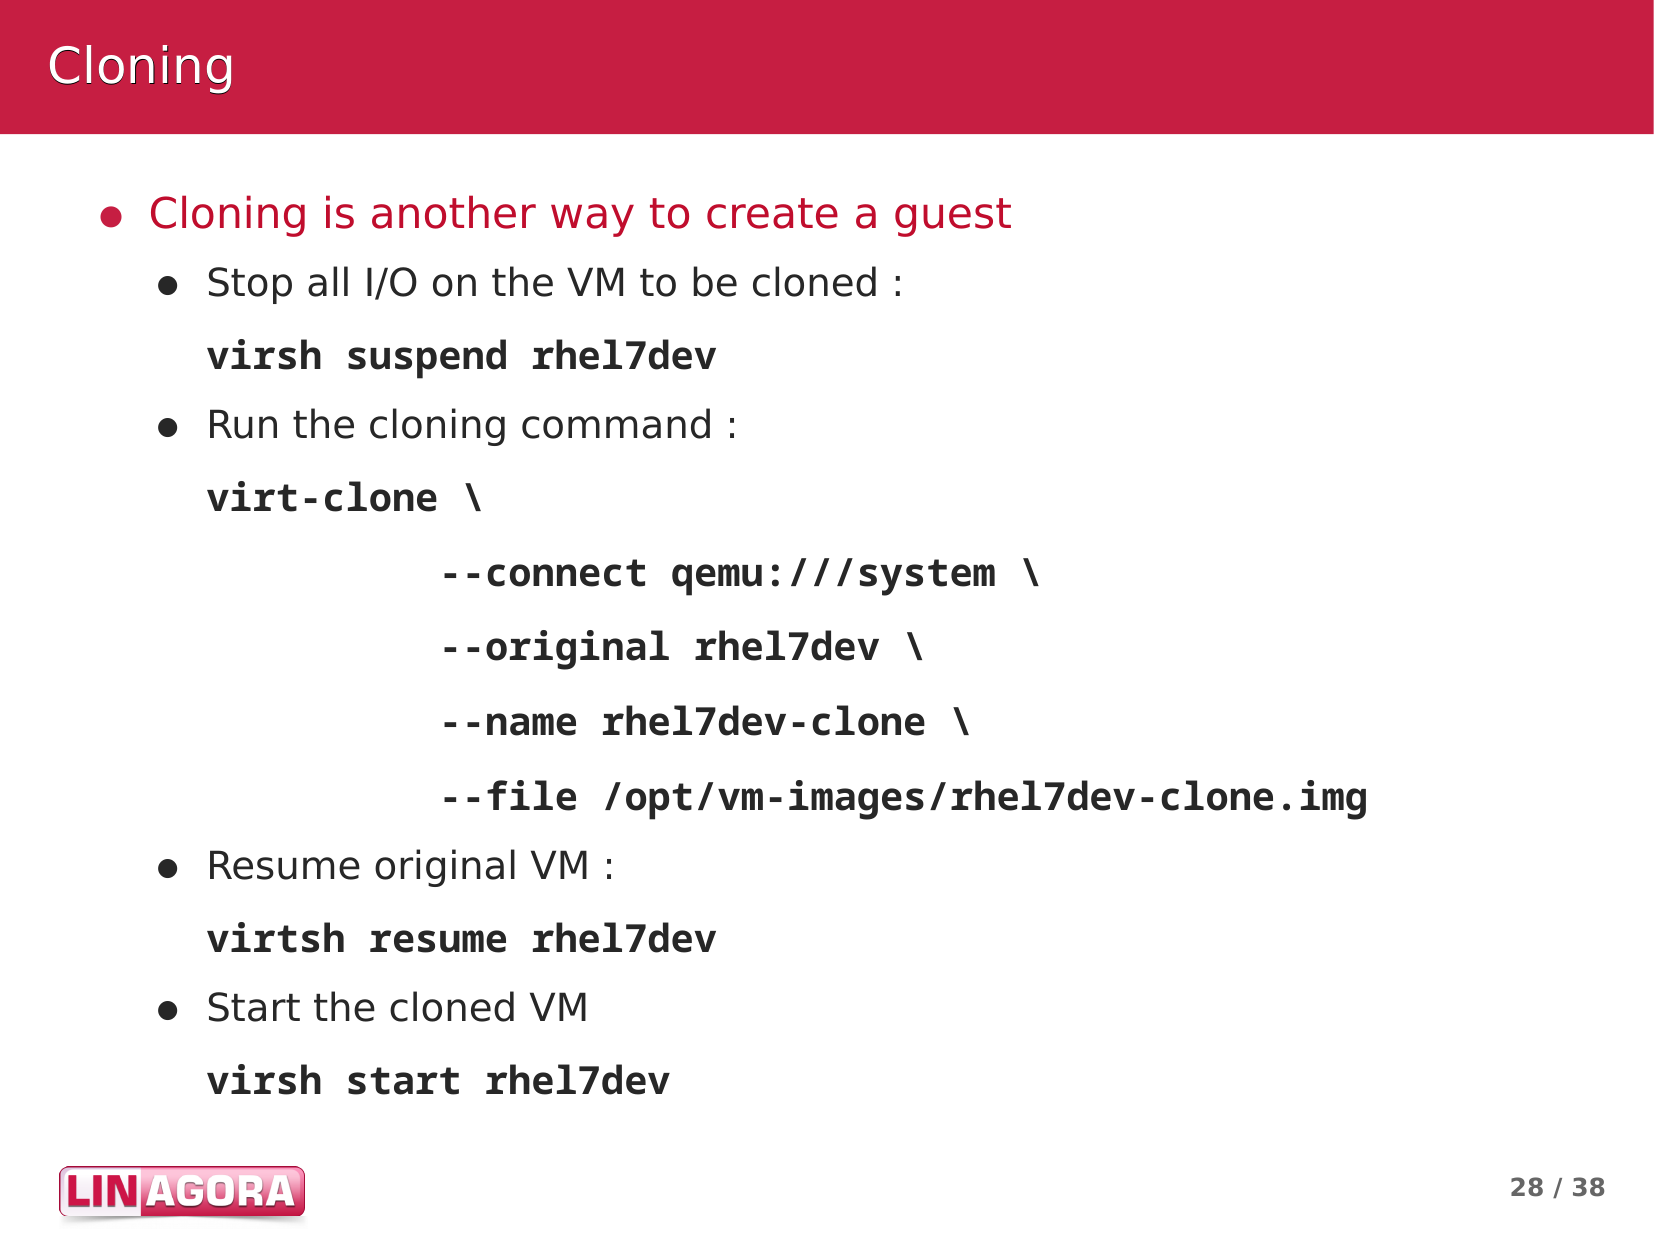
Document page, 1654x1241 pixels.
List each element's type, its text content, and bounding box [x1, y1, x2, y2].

picture [59, 1166, 308, 1229]
list Cloning is another way to create a guest Stop all I/O on the VM to be cloned : virsh suspend rhel7dev Run the cloning command : virt-clone \ --connect qemu:///system \ --original rhel7dev \ --name rhel7dev-clone \ --file /opt/vm-images/rhel7dev-clone.img Resume original VM : virtsh resume rhel7dev Start the cloned VM virsh start rhel7dev [82, 188, 1571, 1111]
title Cloning [47, 7, 1624, 126]
